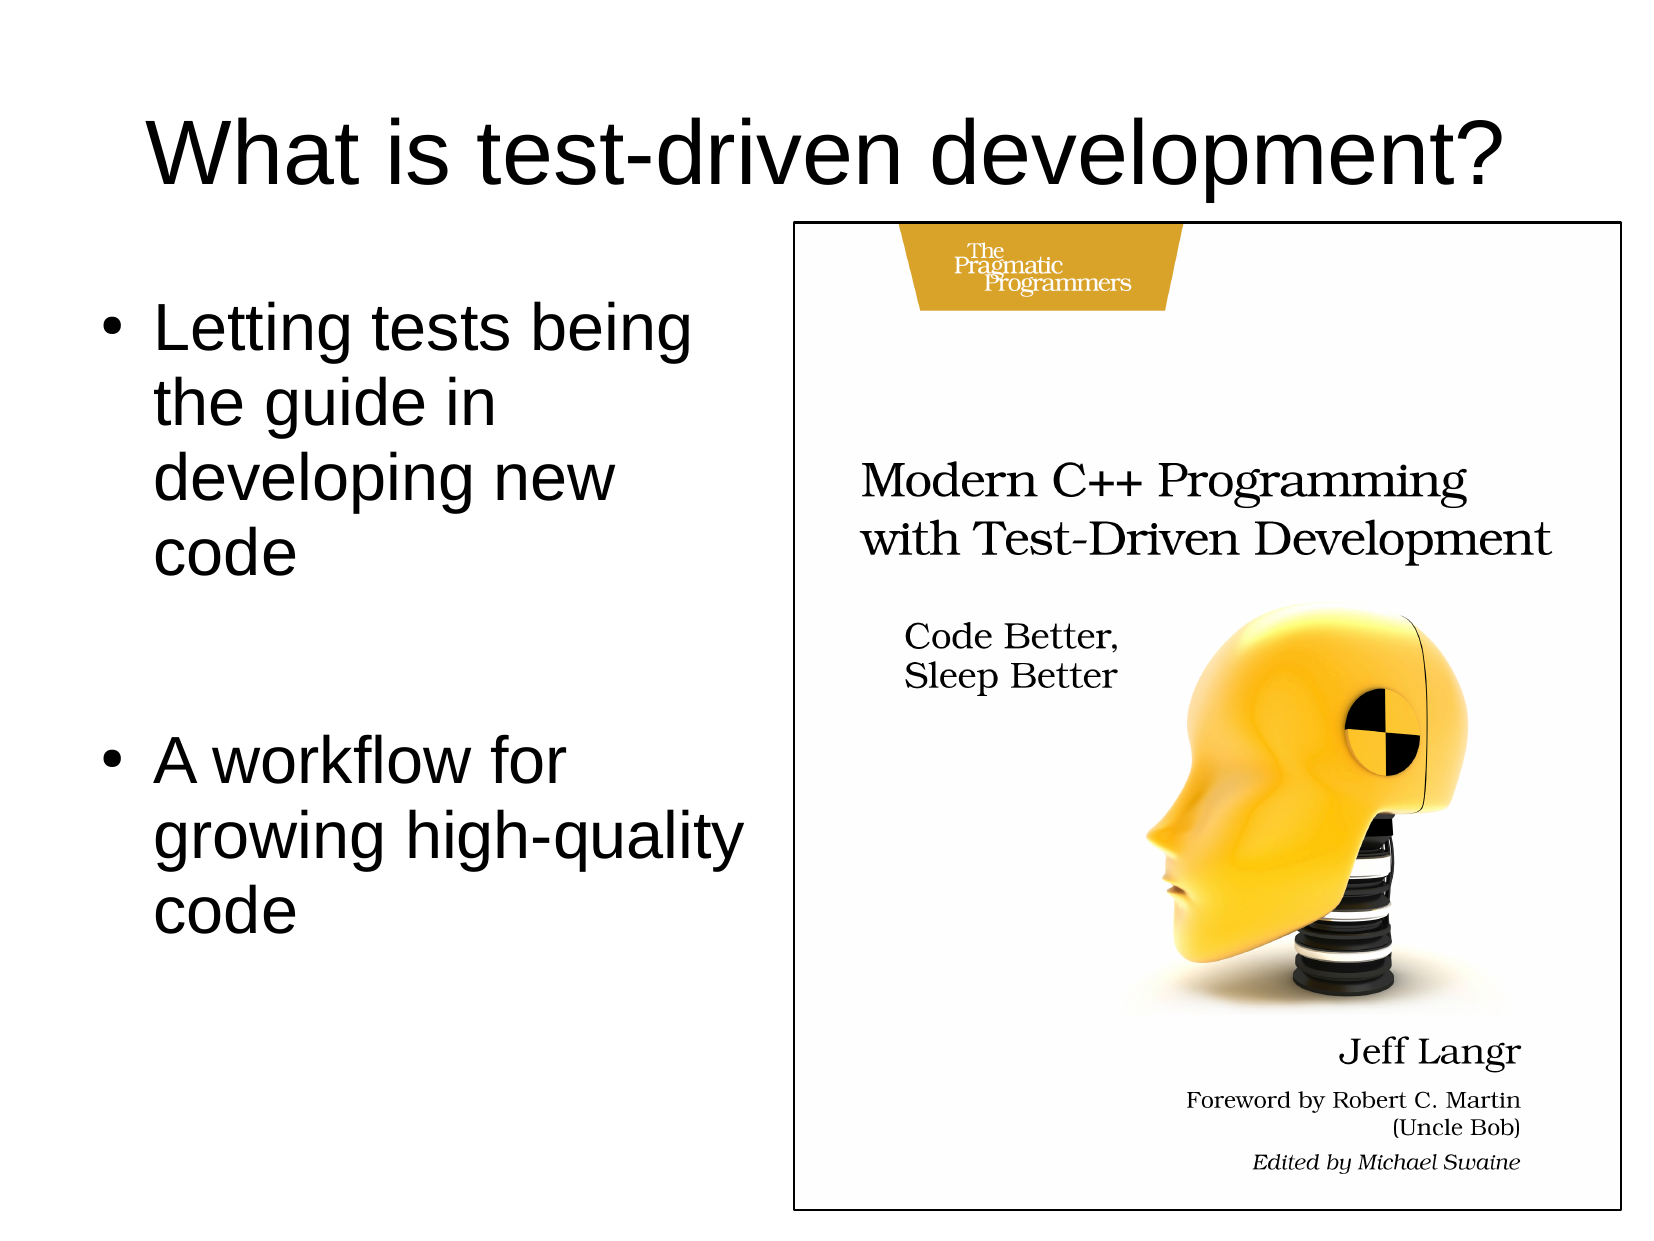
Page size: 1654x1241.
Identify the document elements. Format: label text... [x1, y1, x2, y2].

list Letting tests being the guide in developing new code A workflow for growing high-quality code [82, 290, 766, 1201]
picture [795, 223, 1621, 1210]
title What is test-driven development? [82, 49, 1571, 257]
